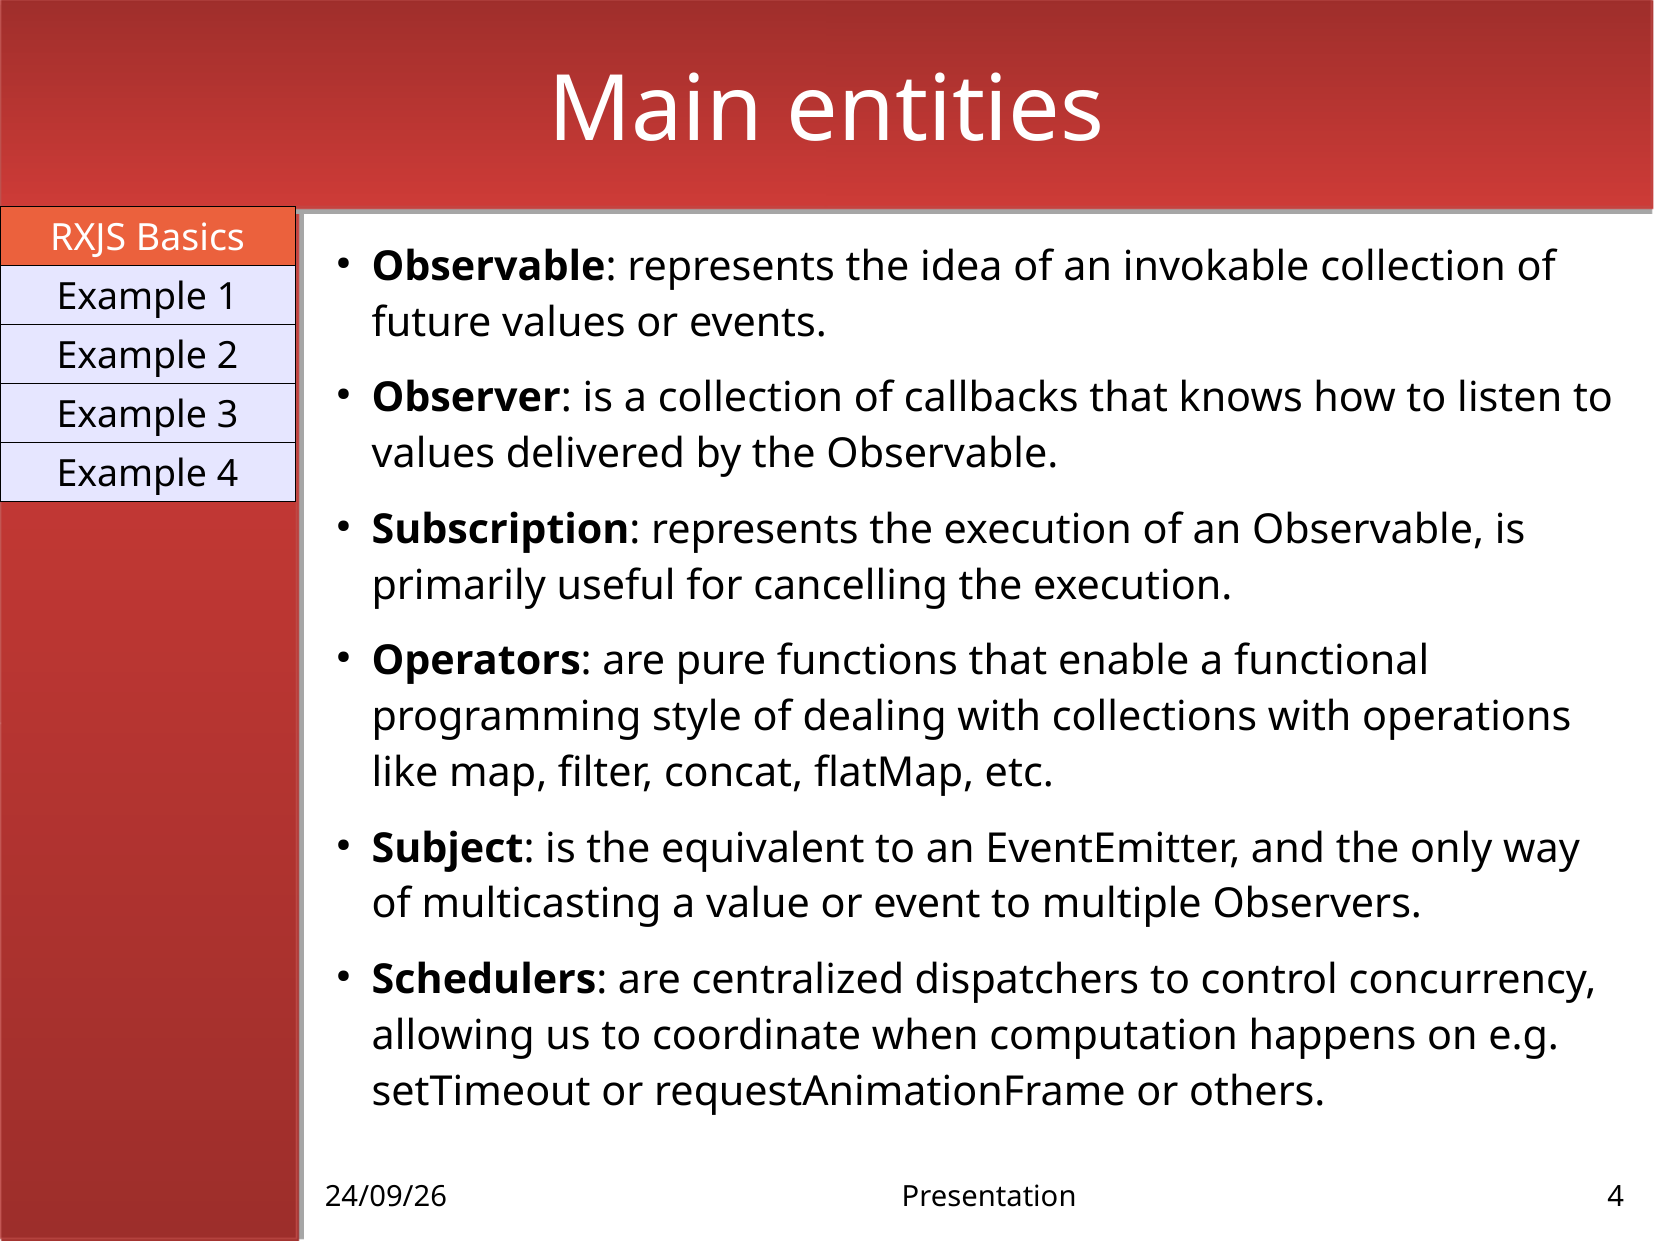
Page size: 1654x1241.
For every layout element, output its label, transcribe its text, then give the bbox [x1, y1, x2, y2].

text_box Example 4 [0, 442, 296, 502]
title Main entities [29, 31, 1625, 178]
text_box Example 2 [0, 324, 296, 383]
text_box RXJS Basics [0, 206, 296, 265]
picture [0, 0, 1654, 1241]
list Observable: represents the idea of an invokable collection of future values or events. Observer: is a collection of callbacks that knows how to listen to values delivered by the Observable. Subscription: represents the execution of an Observable, is primarily useful for cancelling the execution. Operators: are pure functions that enable a functional programming style of dealing with collections with operations like map, filter, concat, flatMap, etc. Subject: is the equivalent to an EventEmitter, and the only way of multicasting a value or event to multiple Observers. Schedulers: are centralized dispatchers to control concurrency, allowing us to coordinate when computation happens on e.g. setTimeout or requestAnimationFrame or others. [324, 236, 1625, 1123]
text_box Example 3 [0, 383, 296, 442]
text_box Example 1 [0, 265, 296, 324]
